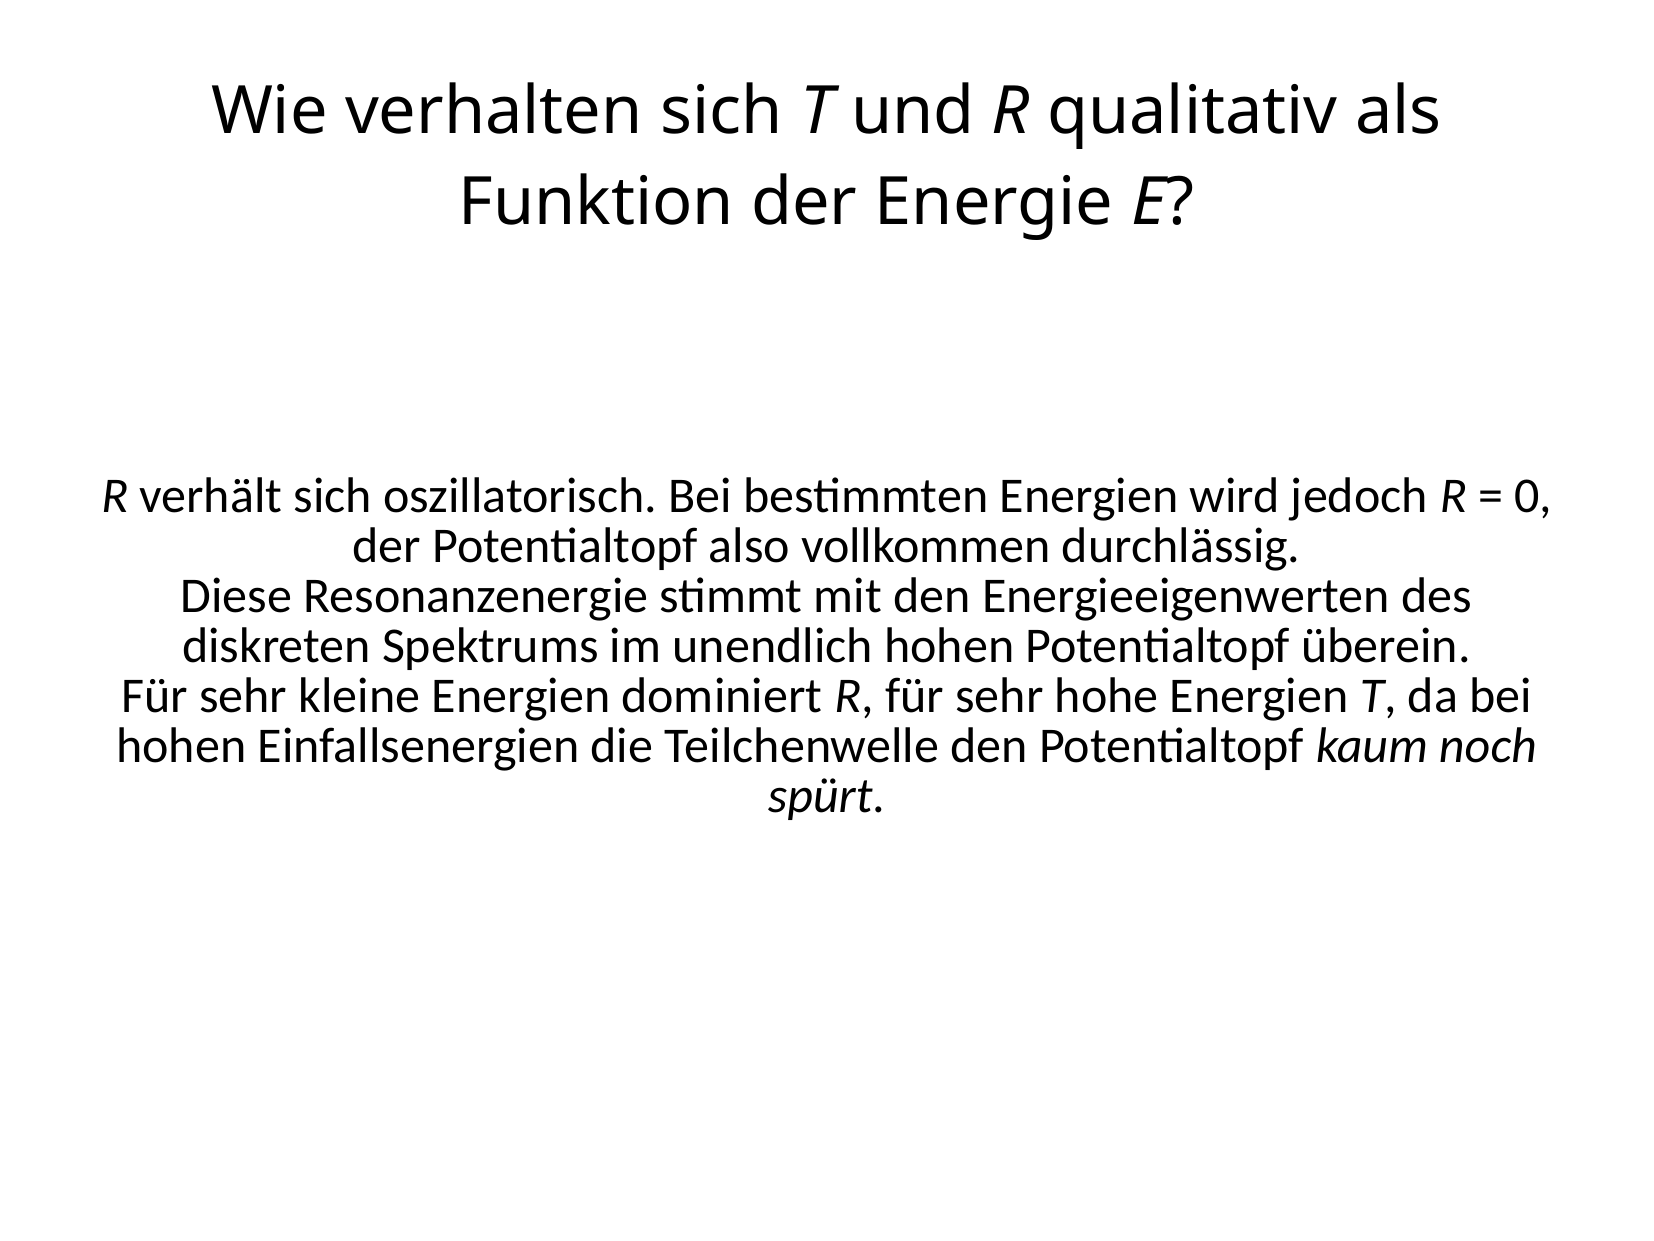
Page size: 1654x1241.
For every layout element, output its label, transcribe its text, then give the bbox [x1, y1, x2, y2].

subtitle R verhält sich oszillatorisch. Bei bestimmten Energien wird jedoch R = 0, der Potentialtopf also vollkommen durchlässig. Diese Resonanzenergie stimmt mit den Energieeigenwerten des diskreten Spektrums im unendlich hohen Potentialtopf überein. Für sehr kleine Energien dominiert R, für sehr hohe Energien T, da bei hohen Einfallsenergien die Teilchenwelle den Potentialtopf kaum noch spürt. [82, 290, 1571, 1010]
title Wie verhalten sich T und R qualitativ als Funktion der Energie E? [82, 49, 1571, 257]
